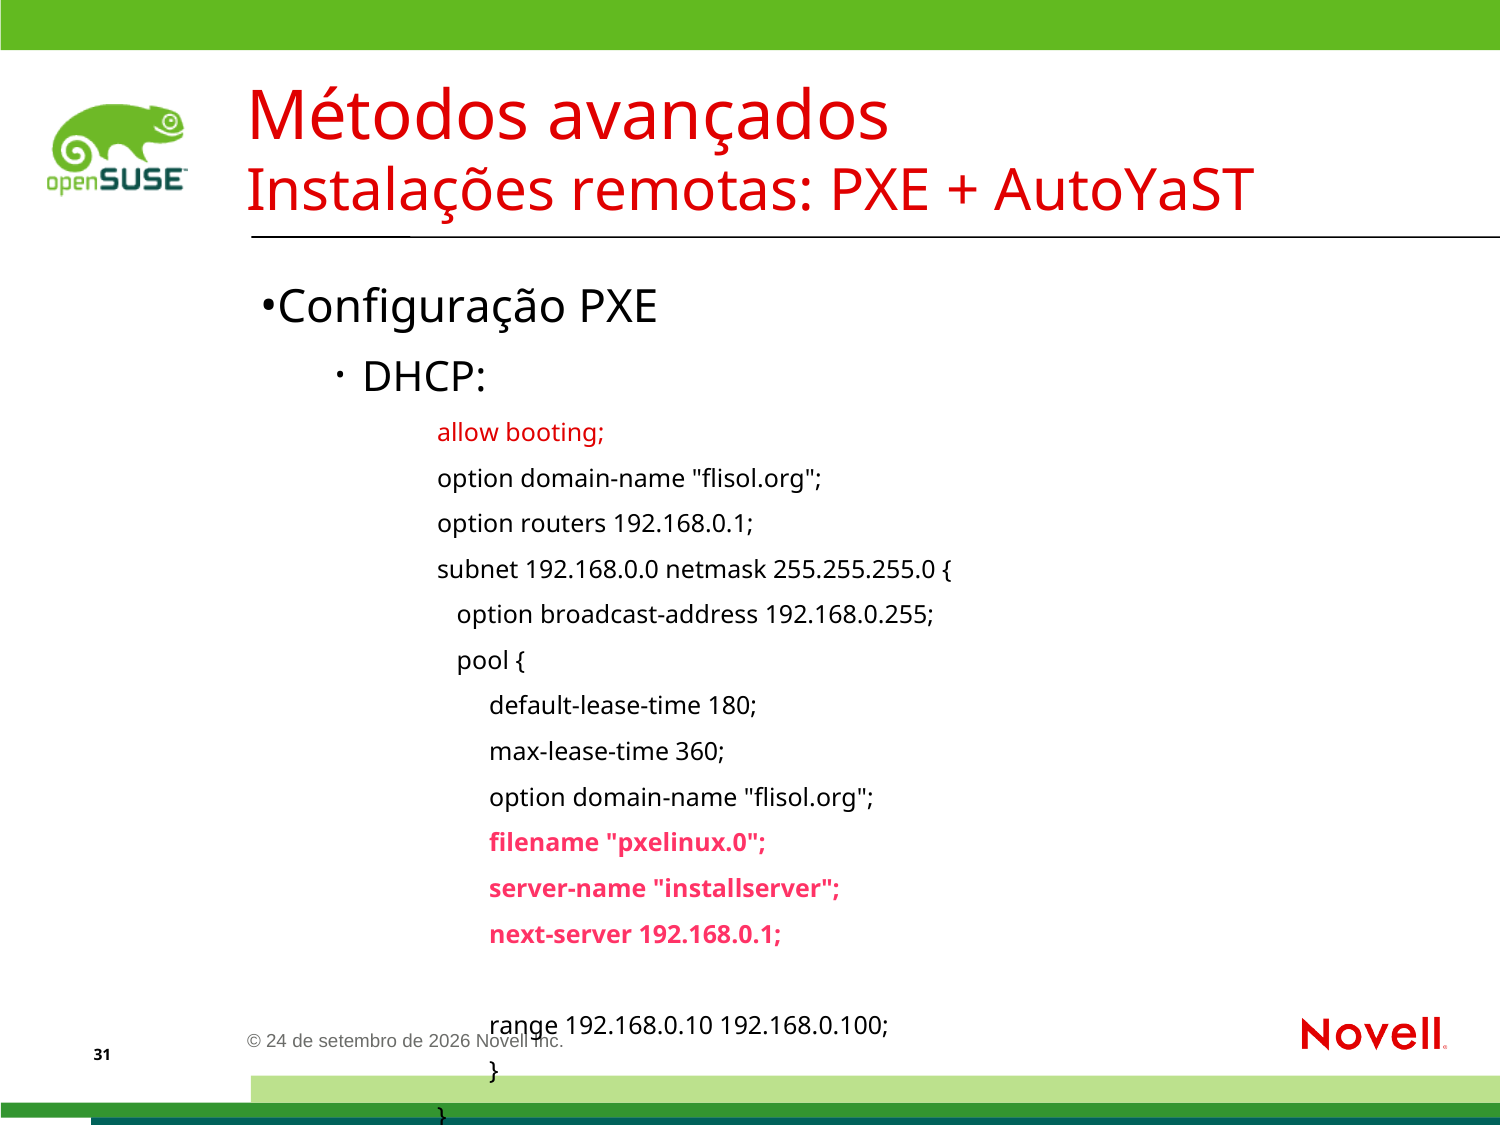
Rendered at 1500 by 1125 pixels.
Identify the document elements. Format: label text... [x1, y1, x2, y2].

title Métodos avançados Instalações remotas: PXE + AutoYaST [246, 60, 1409, 239]
picture [47, 104, 188, 197]
list Configuração PXE DHCP: allow booting; option domain-name "flisol.org"; option routers 192.168.0.1; subnet 192.168.0.0 netmask 255.255.255.0 { option broadcast-address 192.168.0.255; pool { default-lease-time 180; max-lease-time 360; option domain-name "flisol.org"; filename "pxelinux.0"; server-name "installserver"; next-server 192.168.0.1; range 192.168.0.10 192.168.0.100; } } [245, 267, 1458, 1095]
